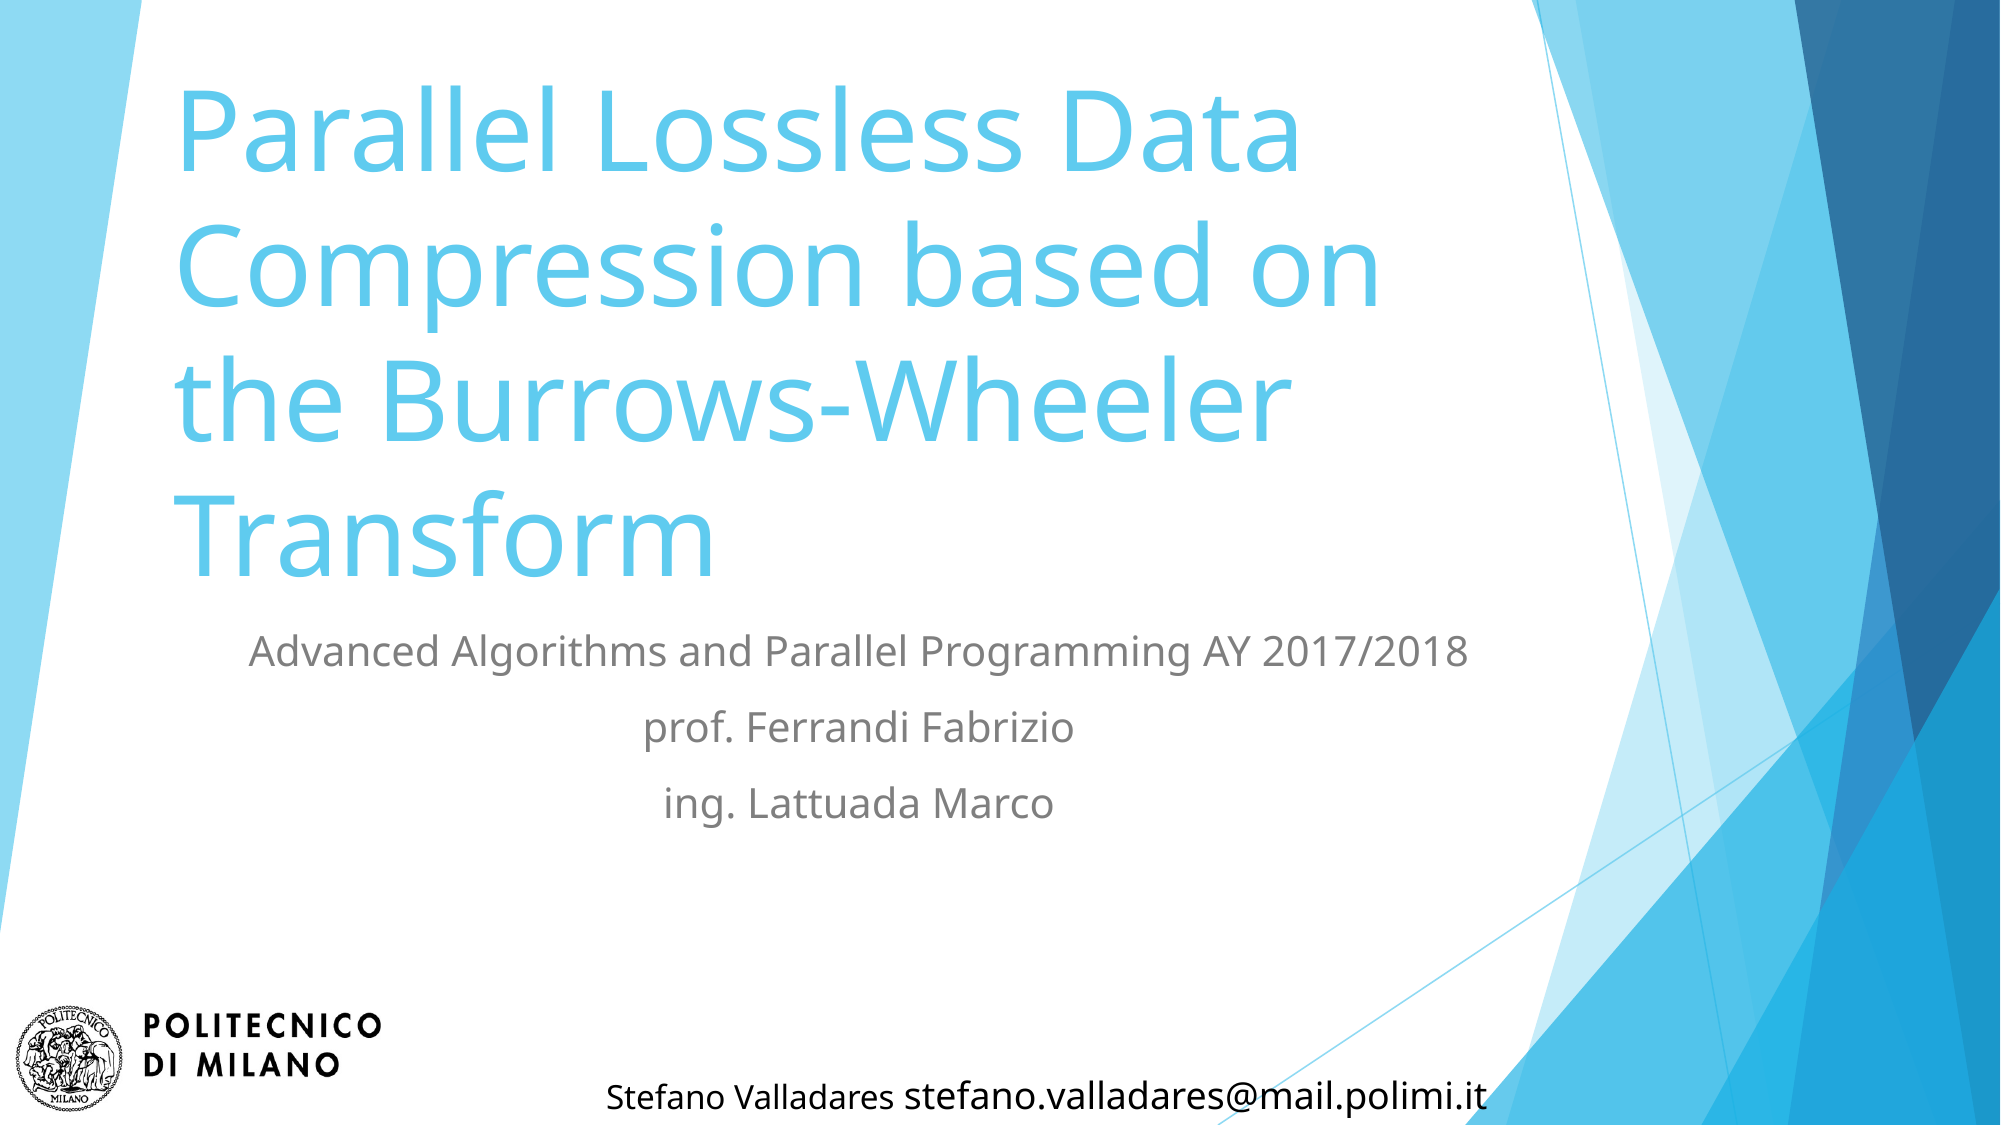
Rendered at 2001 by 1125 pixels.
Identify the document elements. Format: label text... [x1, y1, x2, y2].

text_box Stefano Valladares stefano.valladares@mail.polimi.it [591, 1064, 1541, 1125]
title Parallel Lossless Data Compression based on the Burrows-Wheeler Transform [158, 44, 1522, 607]
subtitle Advanced Algorithms and Parallel Programming AY 2017/2018 prof. Ferrandi Fabrizio ing. Lattuada Marco [177, 612, 1541, 850]
picture [15, 1005, 381, 1113]
